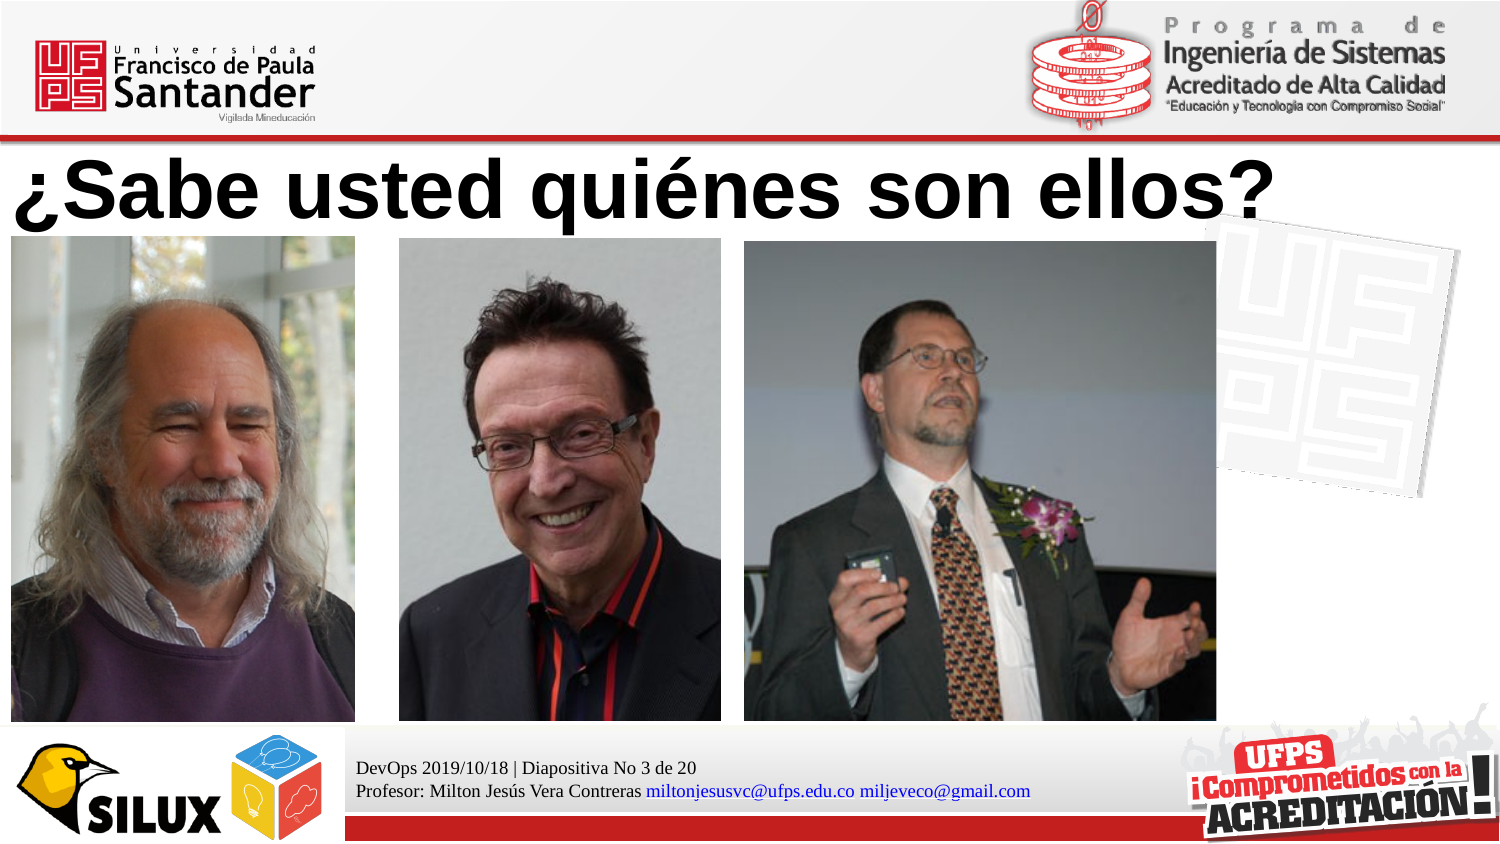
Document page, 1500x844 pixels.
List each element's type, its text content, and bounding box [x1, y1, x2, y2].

picture [744, 227, 1500, 844]
picture [399, 244, 721, 721]
text_box ¿Sabe usted quiénes son ellos? [0, 135, 1294, 244]
picture [11, 734, 329, 842]
picture [20, 33, 324, 131]
picture [1023, 0, 1445, 135]
picture [11, 244, 355, 722]
